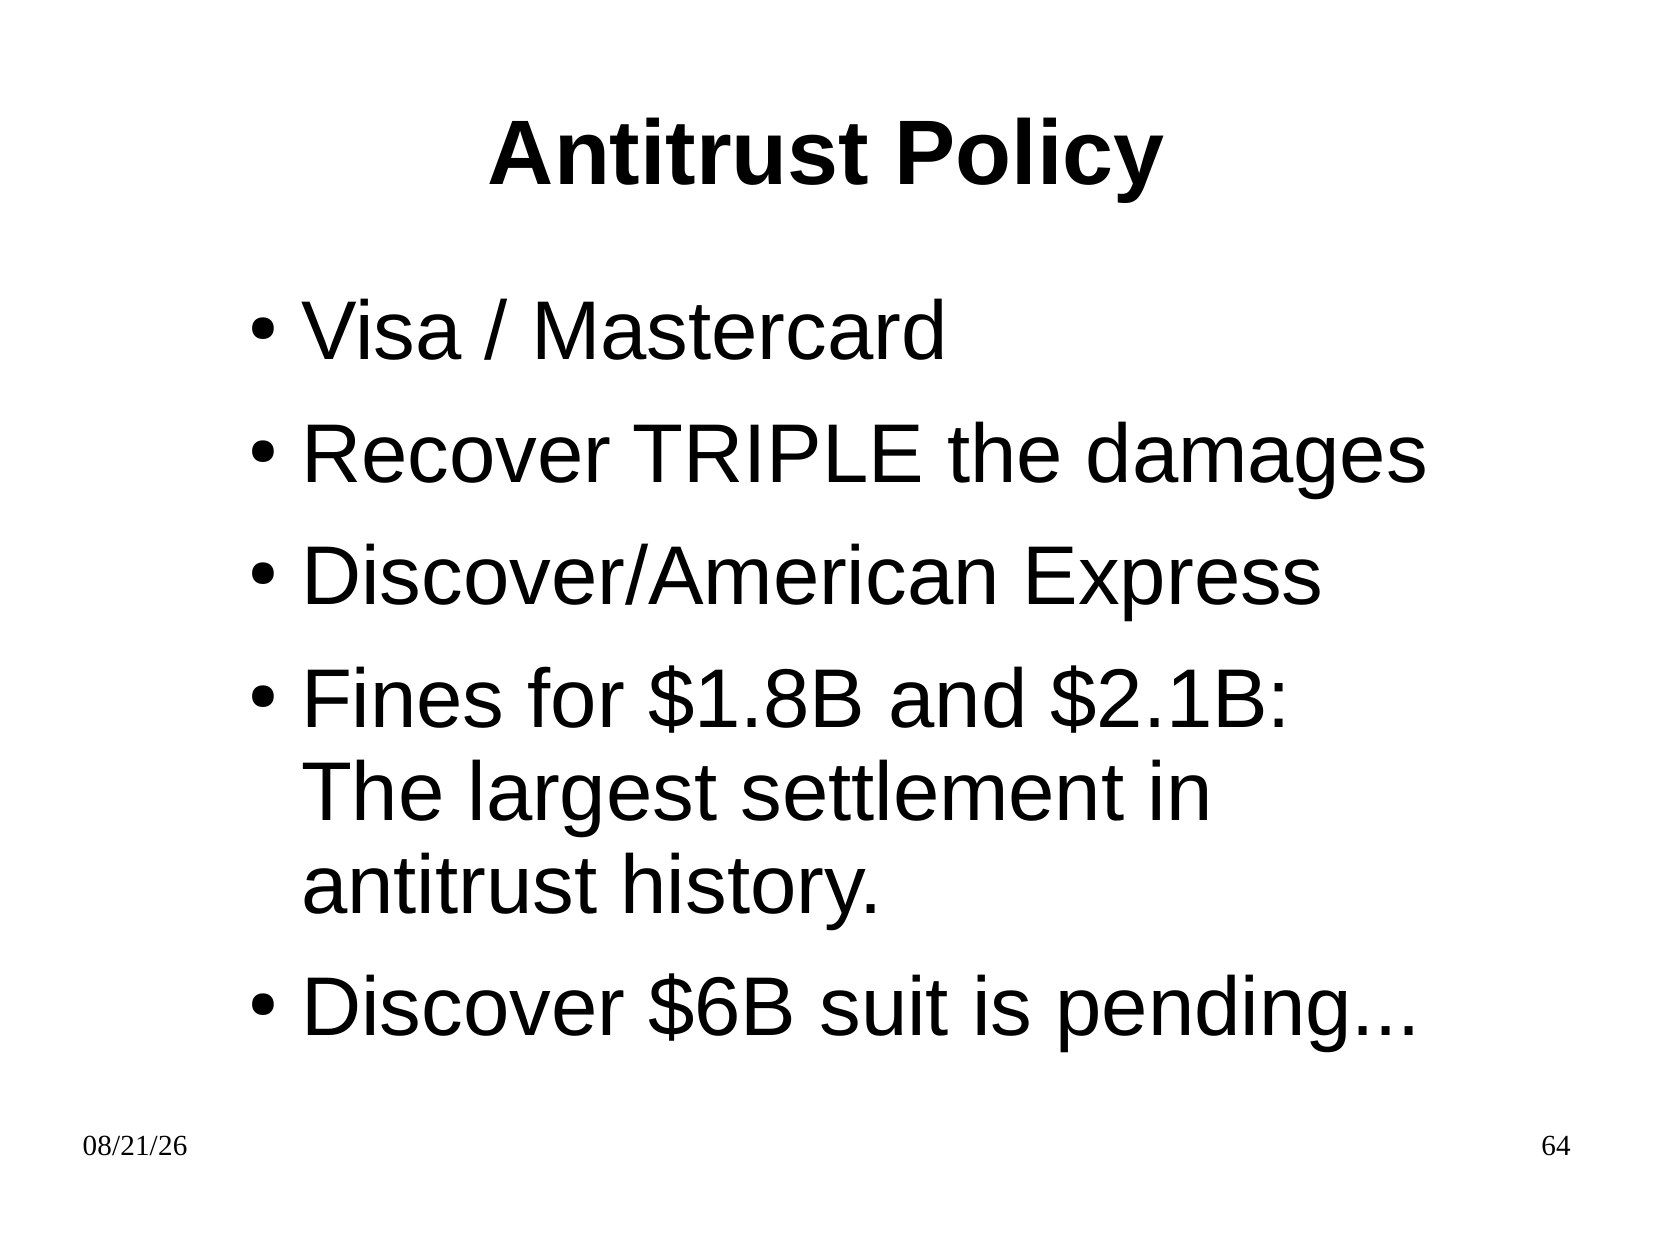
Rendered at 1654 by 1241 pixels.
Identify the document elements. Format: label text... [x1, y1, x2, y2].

list Visa / Mastercard Recover TRIPLE the damages Discover/American Express Fines for $1.8B and $2.1B: The largest settlement in antitrust history. Discover $6B suit is pending... [230, 284, 1573, 1177]
title Antitrust Policy [82, 49, 1571, 257]
